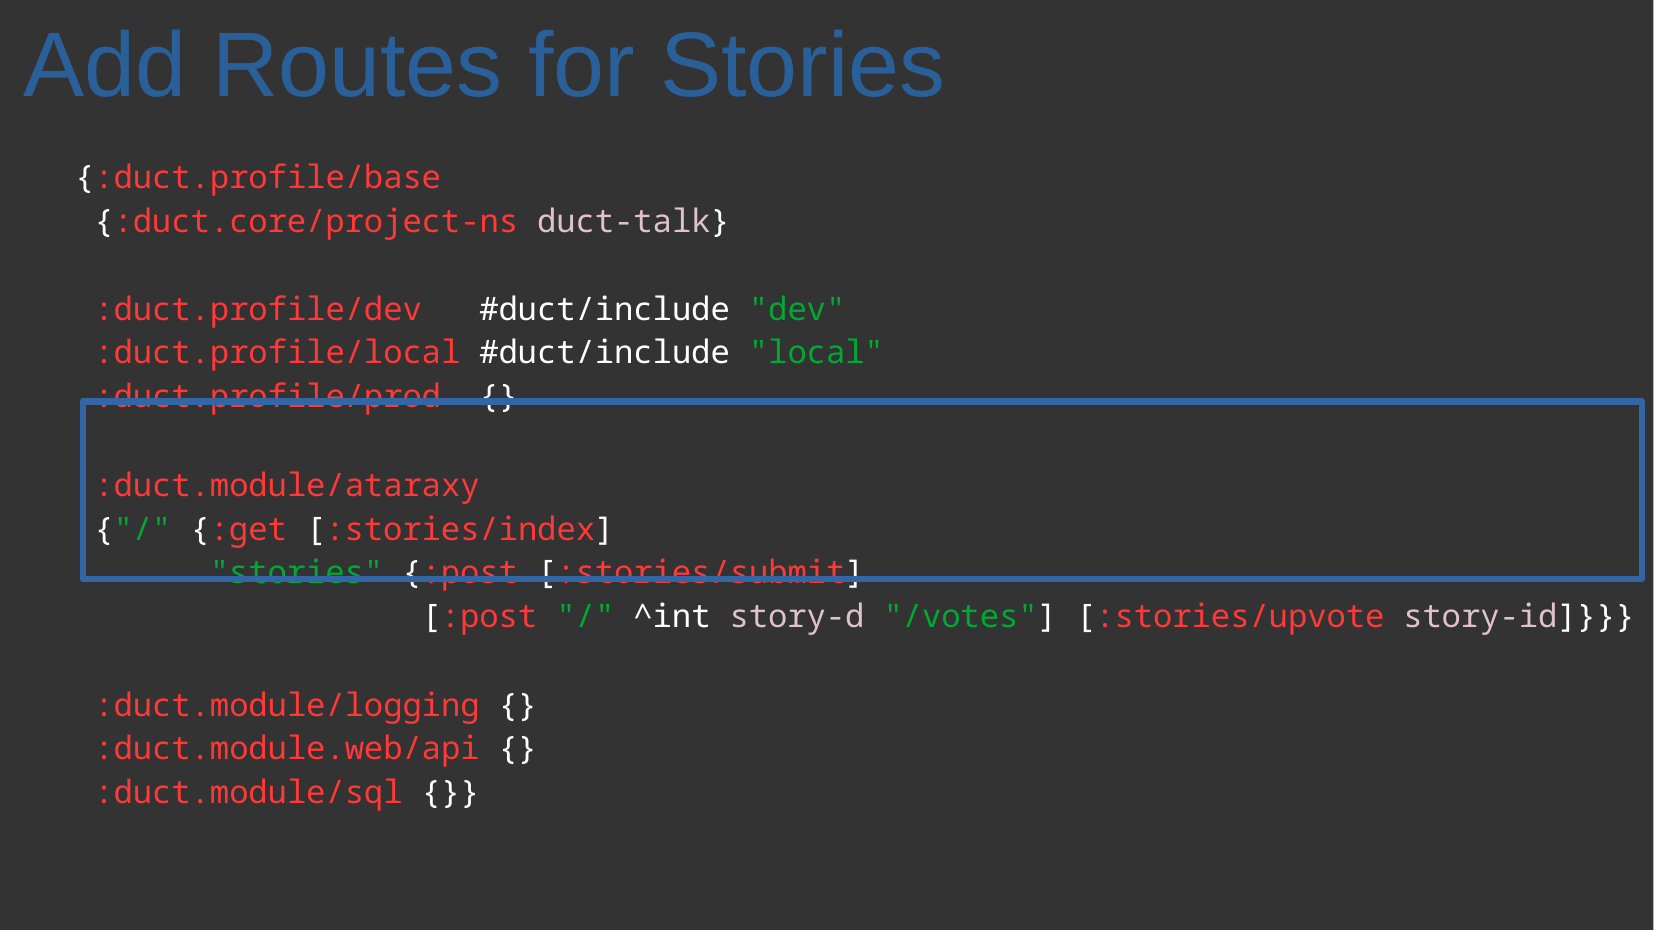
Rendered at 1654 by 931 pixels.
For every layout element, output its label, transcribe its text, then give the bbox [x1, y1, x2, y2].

list {:duct.profile/base {:duct.core/project-ns duct-talk} :duct.profile/dev #duct/include "dev" :duct.profile/local #duct/include "local" :duct.profile/prod {} :duct.module/ataraxy {"/" {:get [:stories/index] "stories" {:post [:stories/submit] [:post "/" ^int story-d "/votes"] [:stories/upvote story-id]}}} :duct.module/logging {} :duct.module.web/api {} :duct.module/sql {}} [75, 153, 1654, 886]
title Add Routes for Stories [23, 11, 1589, 119]
